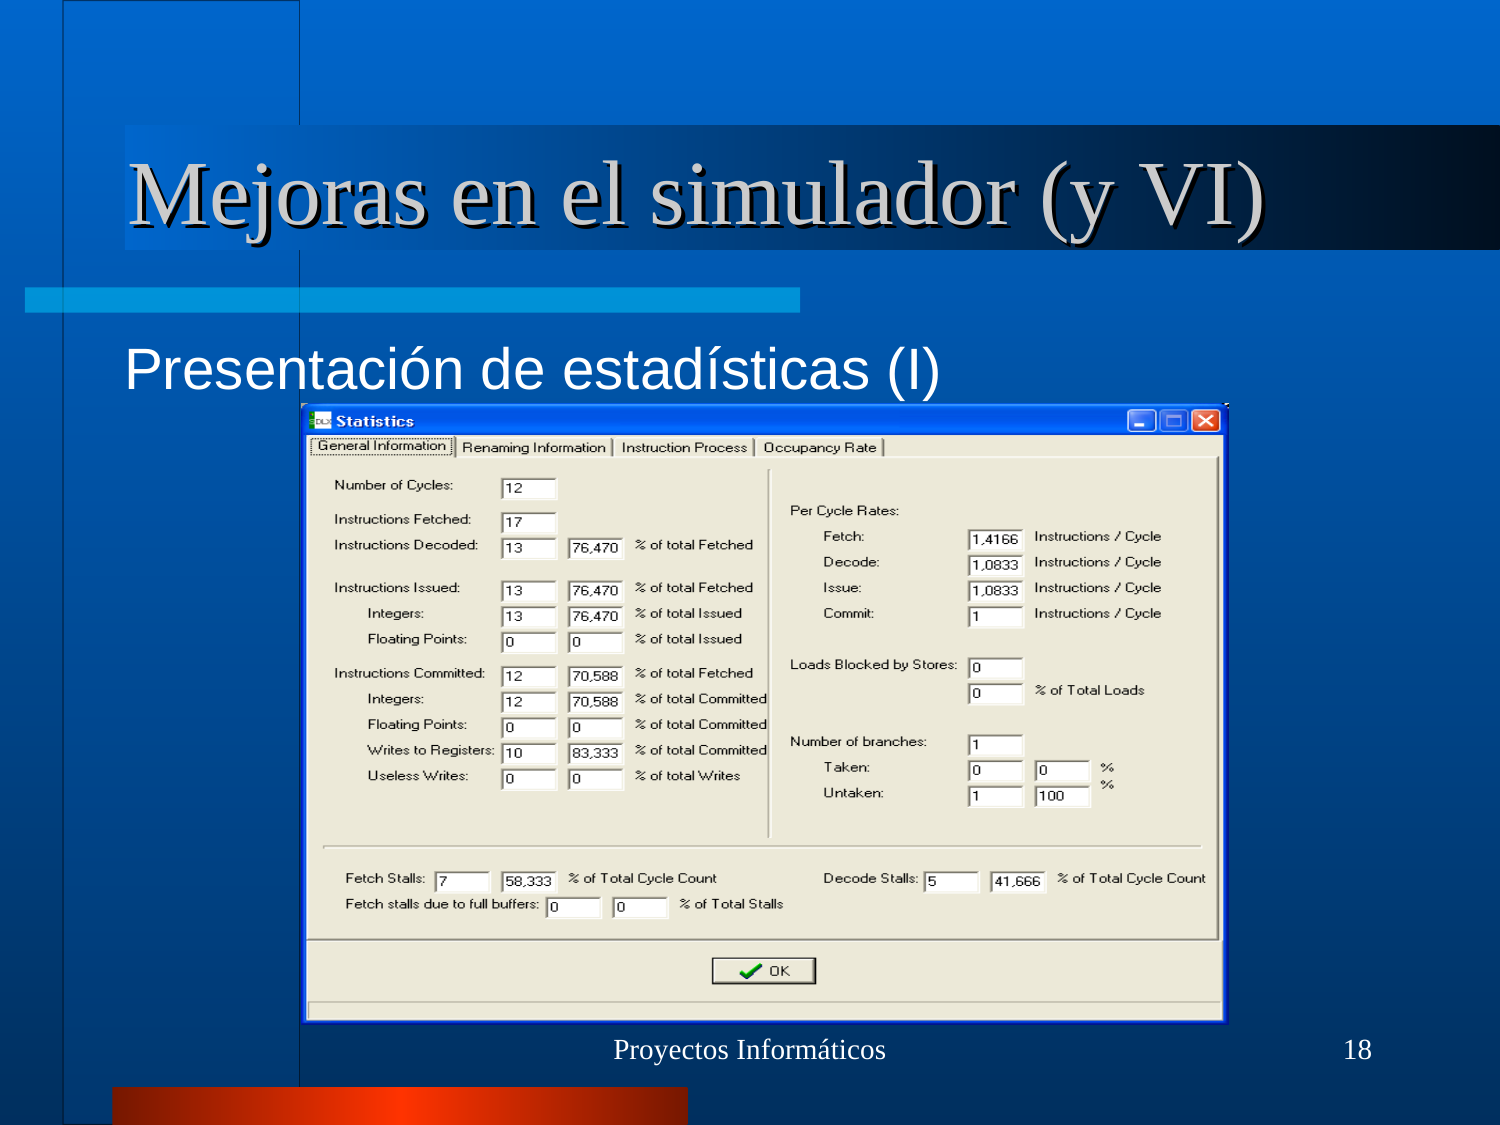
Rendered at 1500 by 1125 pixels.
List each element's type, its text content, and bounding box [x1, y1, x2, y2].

text_box Presentación de estadísticas (I) [109, 323, 1126, 413]
title Mejoras en el simulador (y VI) [112, 99, 1388, 288]
picture [301, 403, 1229, 1026]
